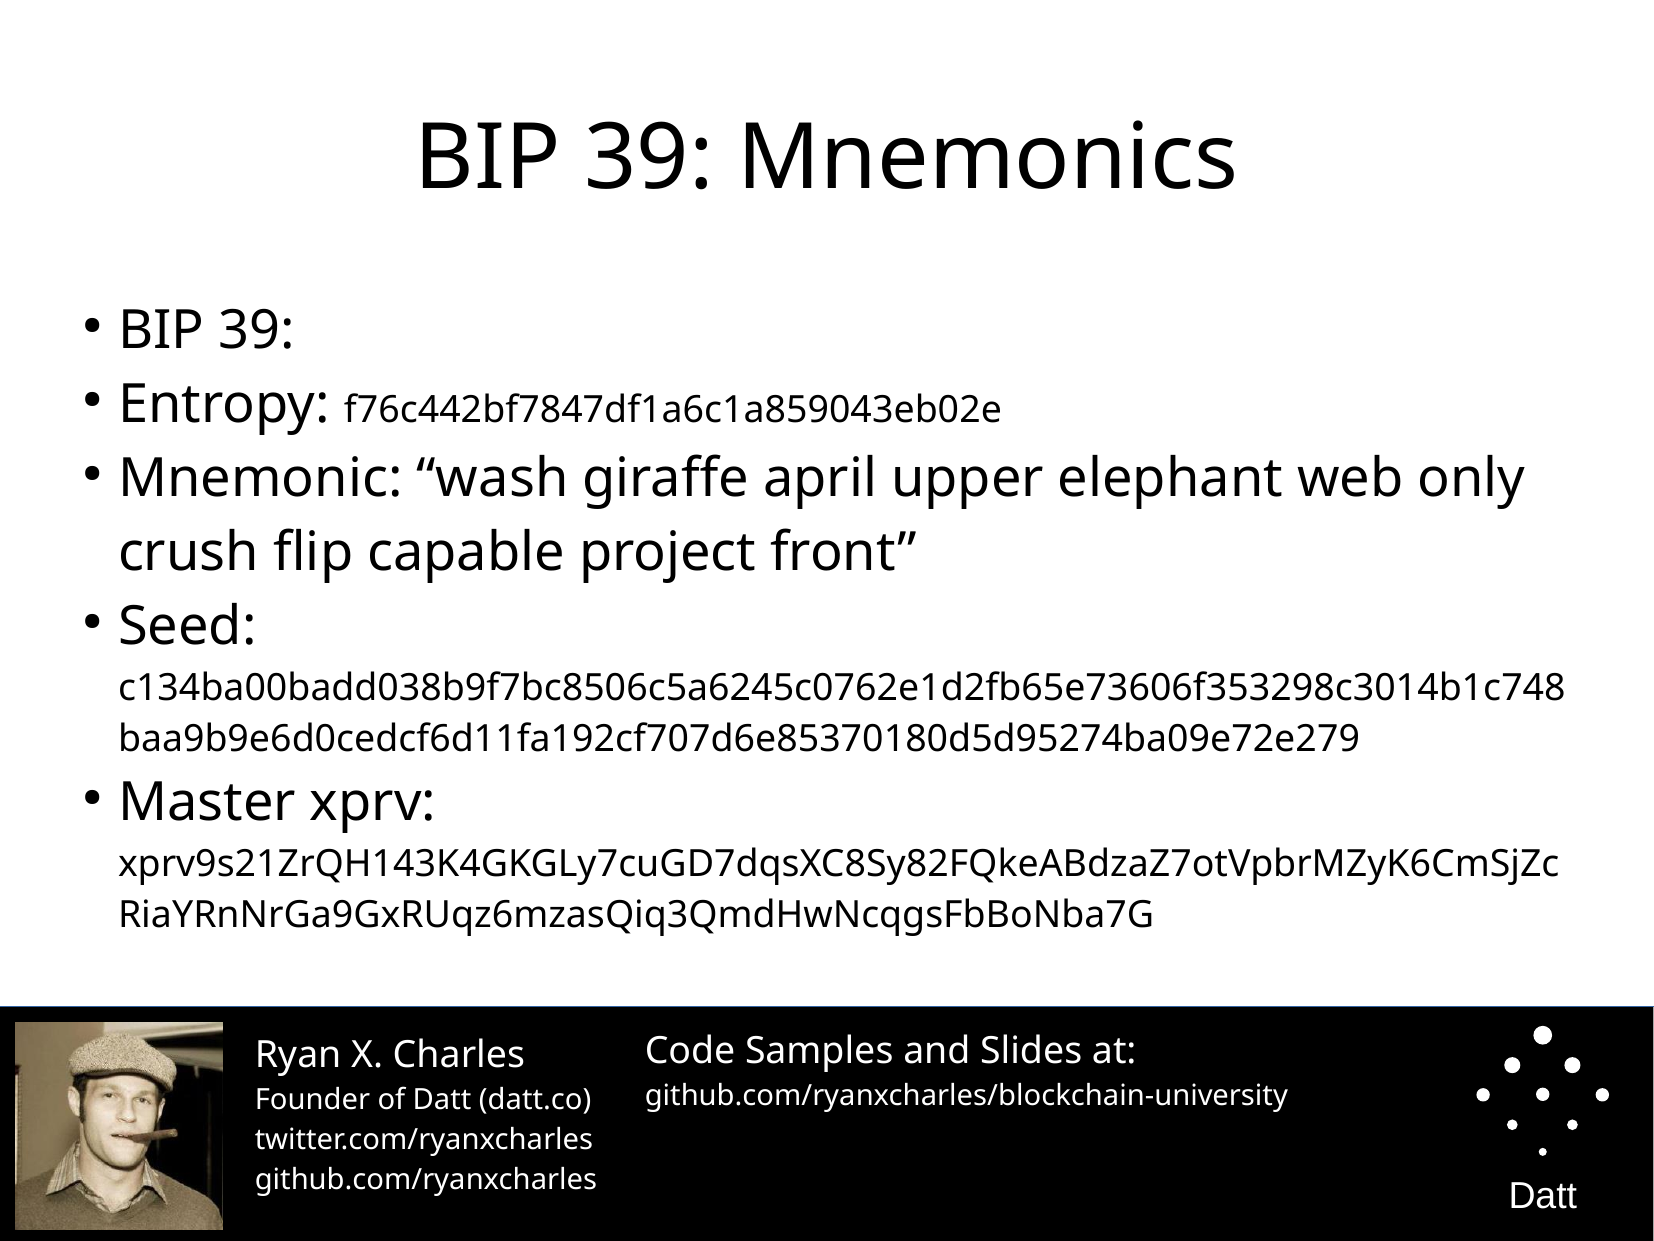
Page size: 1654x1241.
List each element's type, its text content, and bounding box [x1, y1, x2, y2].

text_box Ryan X. Charles Founder of Datt (datt.co) twitter.com/ryanxcharles github.com/ryanxcharles [240, 1020, 976, 1241]
picture [15, 1022, 223, 1231]
text_box Datt [1452, 1167, 1633, 1241]
title BIP 39: Mnemonics [82, 49, 1571, 257]
picture [1475, 1023, 1611, 1159]
text_box Code Samples and Slides at: github.com/ryanxcharles/blockchain-university [630, 1015, 1403, 1156]
text_box [0, 1006, 1654, 1241]
subtitle BIP 39: Entropy: f76c442bf7847df1a6c1a859043eb02e Mnemonic: “wash giraffe april upper elephant web only crush flip capable project front” Seed: c134ba00badd038b9f7bc8506c5a6245c0762e1d2fb65e73606f353298c3014b1c748baa9b9e6d0cedcf6d11fa192cf707d6e85370180d5d95274ba09e72e279 Master xprv: xprv9s21ZrQH143K4GKGLy7cuGD7dqsXC8Sy82FQkeABdzaZ7otVpbrMZyK6CmSjZcRiaYRnNrGa9GxRUqz6mzasQiq3QmdHwNcqgsFbBoNba7G [82, 290, 1571, 1010]
